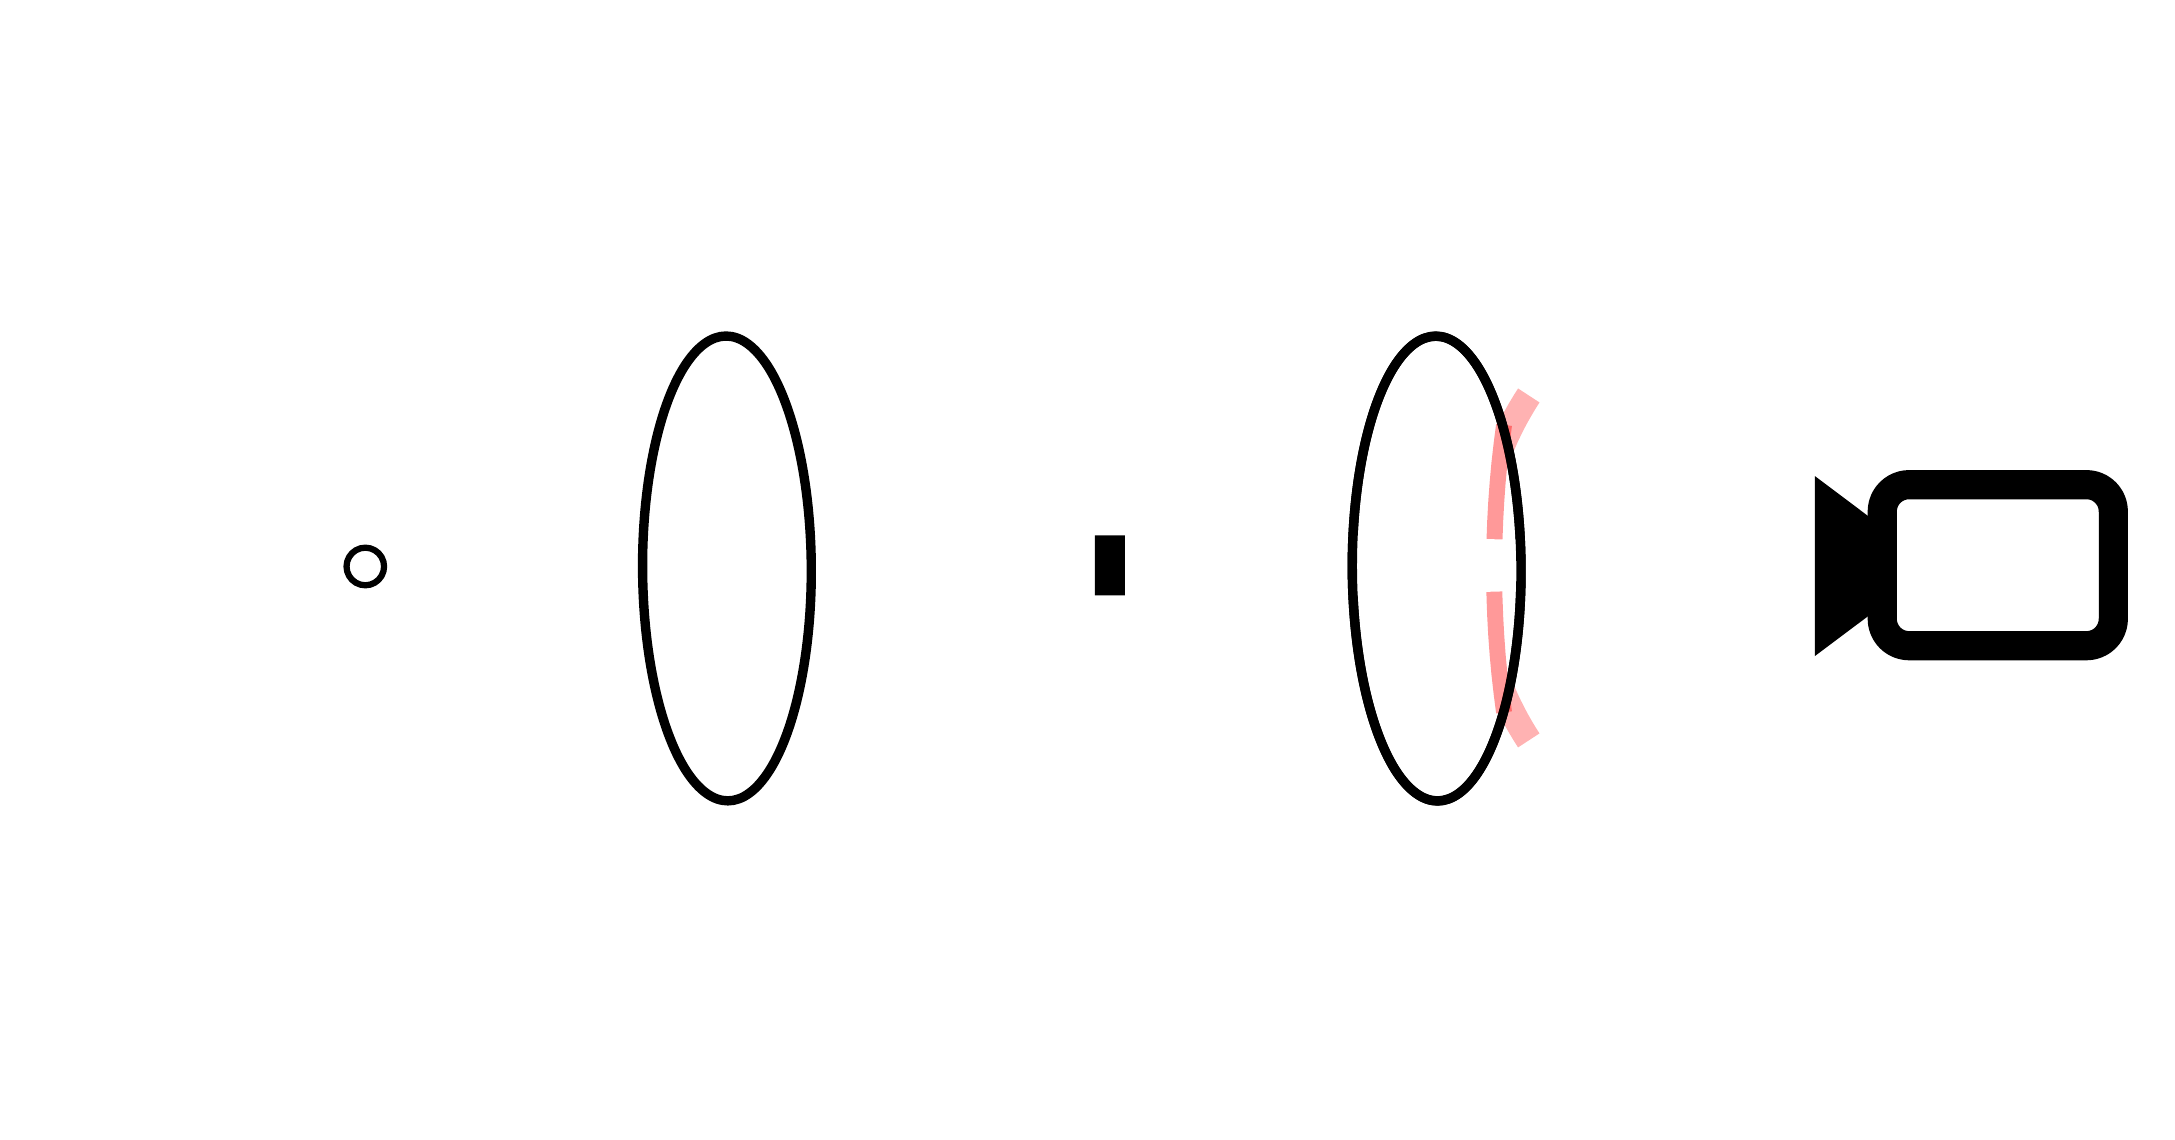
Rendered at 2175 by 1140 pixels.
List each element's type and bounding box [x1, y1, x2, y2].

text_box [1814, 476, 1875, 657]
text_box [1505, 687, 1540, 748]
text_box [1357, 341, 1516, 796]
text_box [1882, 484, 2114, 646]
text_box [642, 336, 812, 801]
text_box [1504, 388, 1540, 451]
text_box [1094, 535, 1125, 596]
